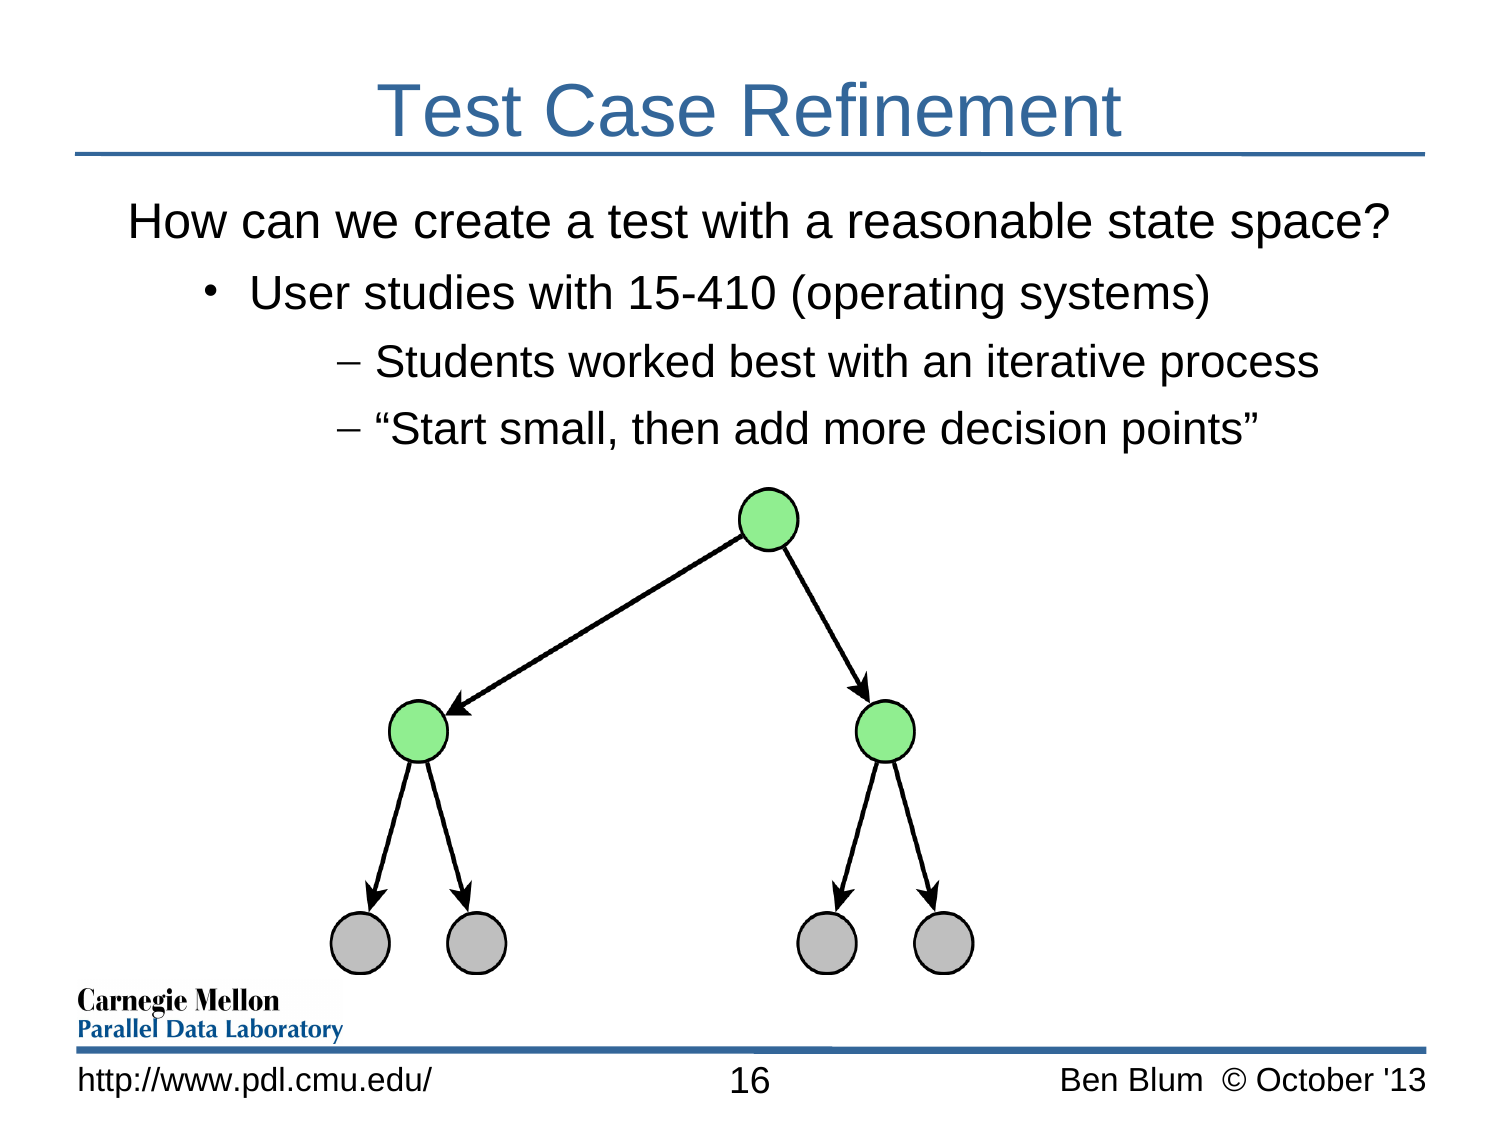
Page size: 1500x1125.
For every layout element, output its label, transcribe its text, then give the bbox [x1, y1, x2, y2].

title Test Case Refinement [112, 49, 1388, 163]
list How can we create a test with a reasonable state space? User studies with 15-410 (operating systems) Students worked best with an iterative process “Start small, then add more decision points” [112, 181, 1426, 938]
picture [77, 979, 343, 1044]
picture [300, 938, 1238, 976]
